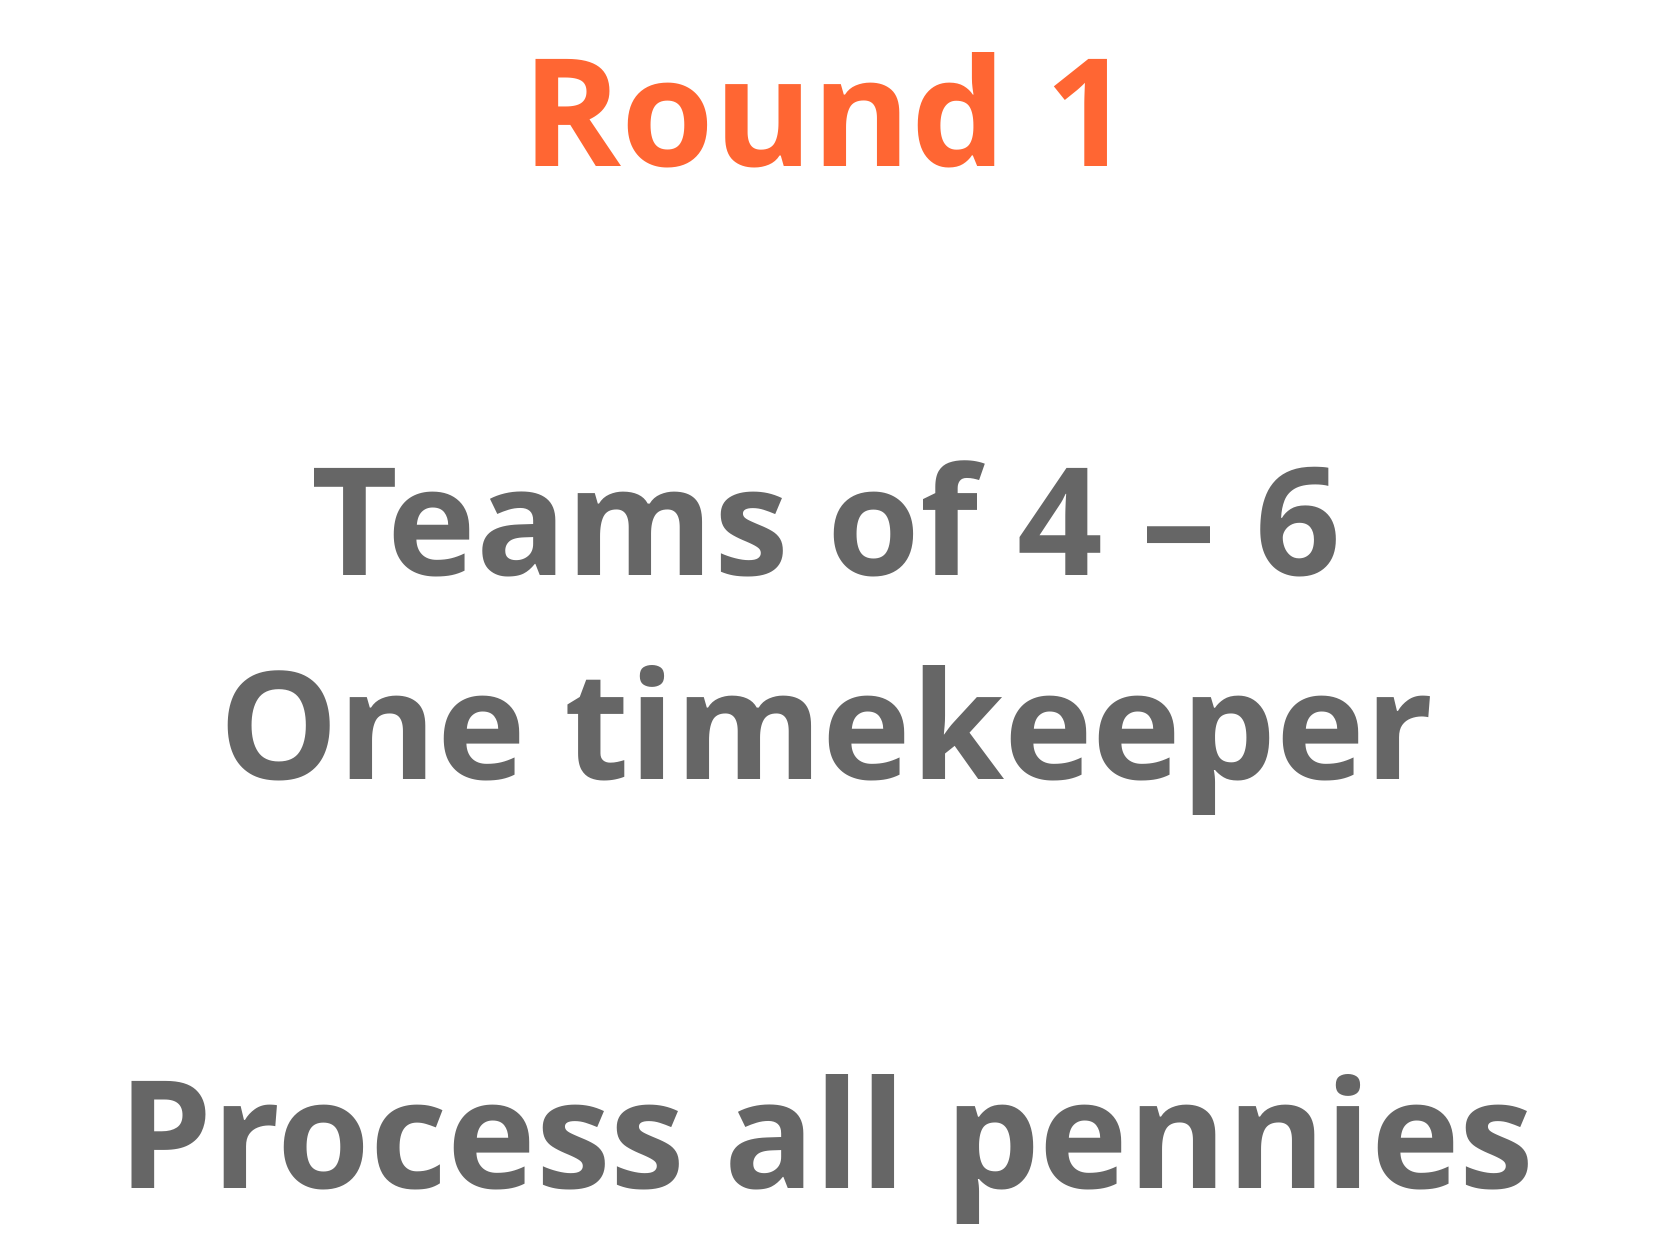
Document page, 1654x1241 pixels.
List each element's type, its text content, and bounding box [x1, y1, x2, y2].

title Round 1 Teams of 4 – 6 One timekeeper Process all pennies [59, 57, 1595, 1182]
